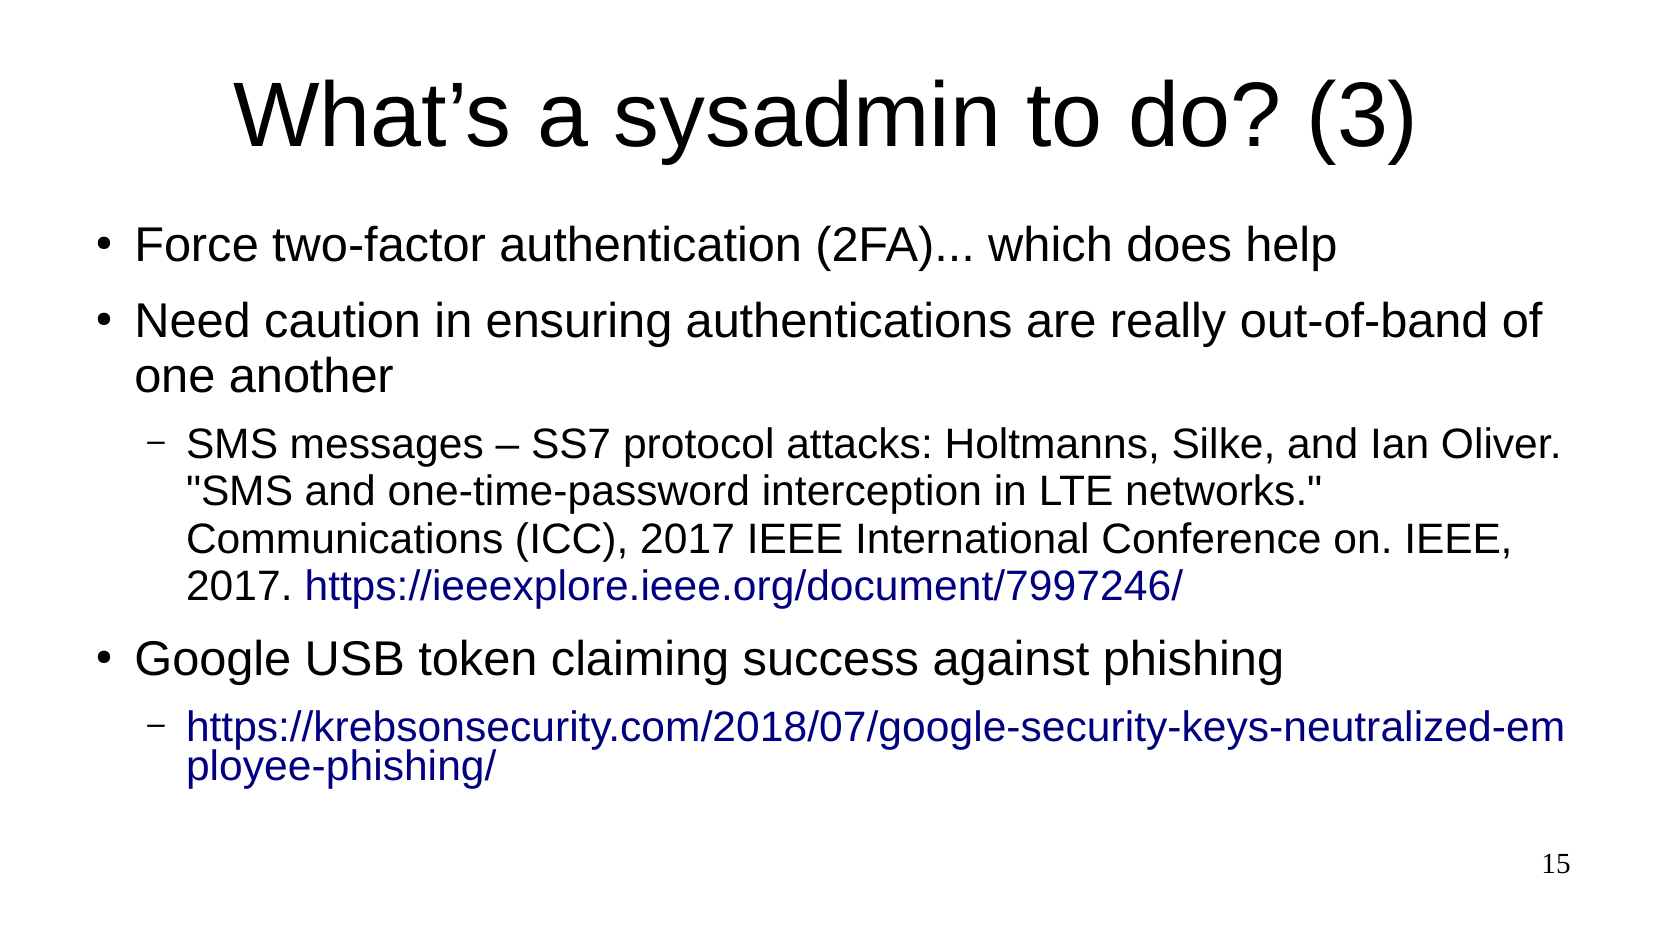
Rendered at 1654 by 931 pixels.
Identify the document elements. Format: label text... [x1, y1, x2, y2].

title What’s a sysadmin to do? (3) [82, 37, 1571, 193]
list Force two-factor authentication (2FA)... which does help Need caution in ensuring authentications are really out-of-band of one another SMS messages – SS7 protocol attacks: Holtmanns, Silke, and Ian Oliver. "SMS and one-time-password interception in LTE networks." Communications (ICC), 2017 IEEE International Conference on. IEEE, 2017. https://ieeexplore.ieee.org/document/7997246/ Google USB token claiming success against phishing https://krebsonsecurity.com/2018/07/google-security-keys-neutralized-employee-phishing/ [82, 217, 1571, 758]
